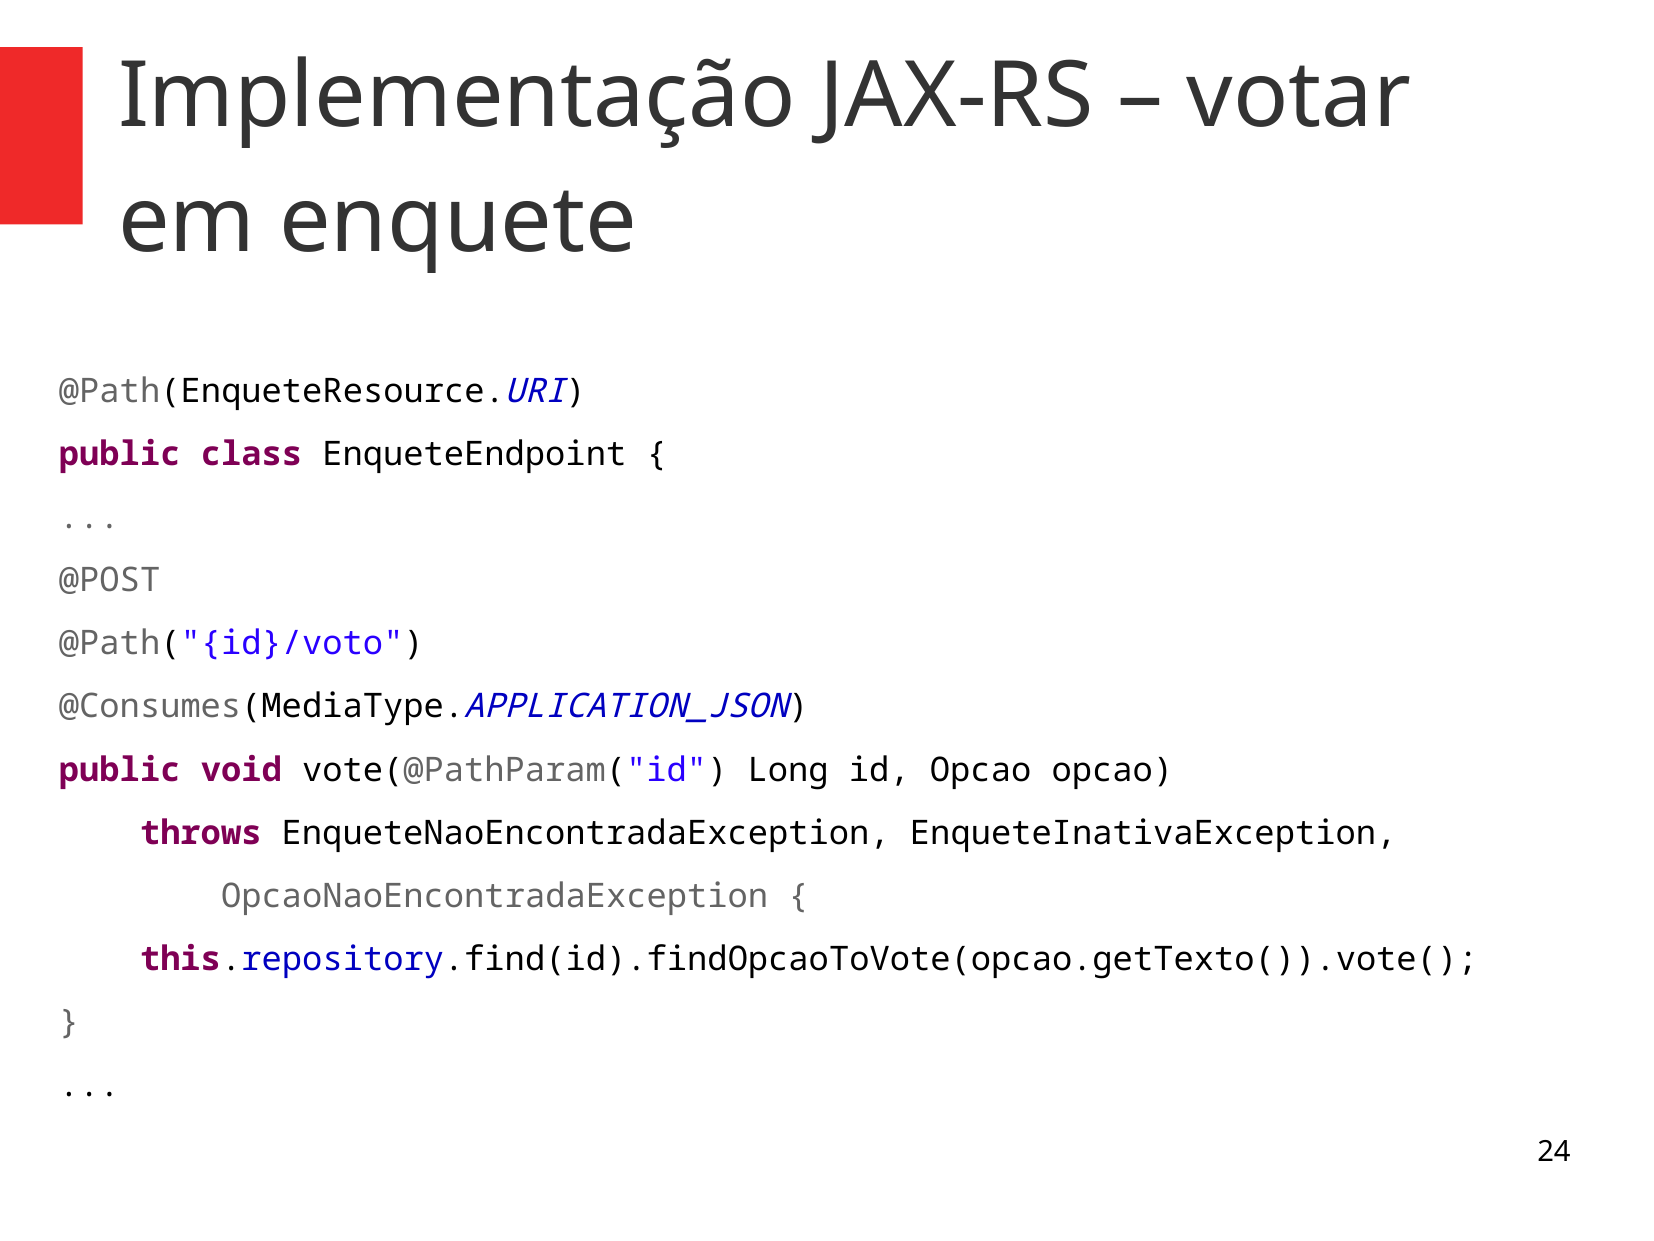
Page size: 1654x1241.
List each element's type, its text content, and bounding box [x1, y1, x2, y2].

title Implementação JAX-RS – votar em enquete [118, 27, 1571, 279]
list @Path(EnqueteResource.URI) public class EnqueteEndpoint { ... @POST @Path("{id}/voto") @Consumes(MediaType.APPLICATION_JSON) public void vote(@PathParam("id") Long id, Opcao opcao) throws EnqueteNaoEncontradaException, EnqueteInativaException, OpcaoNaoEncontradaException { this.repository.find(id).findOpcaoToVote(opcao.getTexto()).vote(); } ... [59, 366, 1630, 1111]
